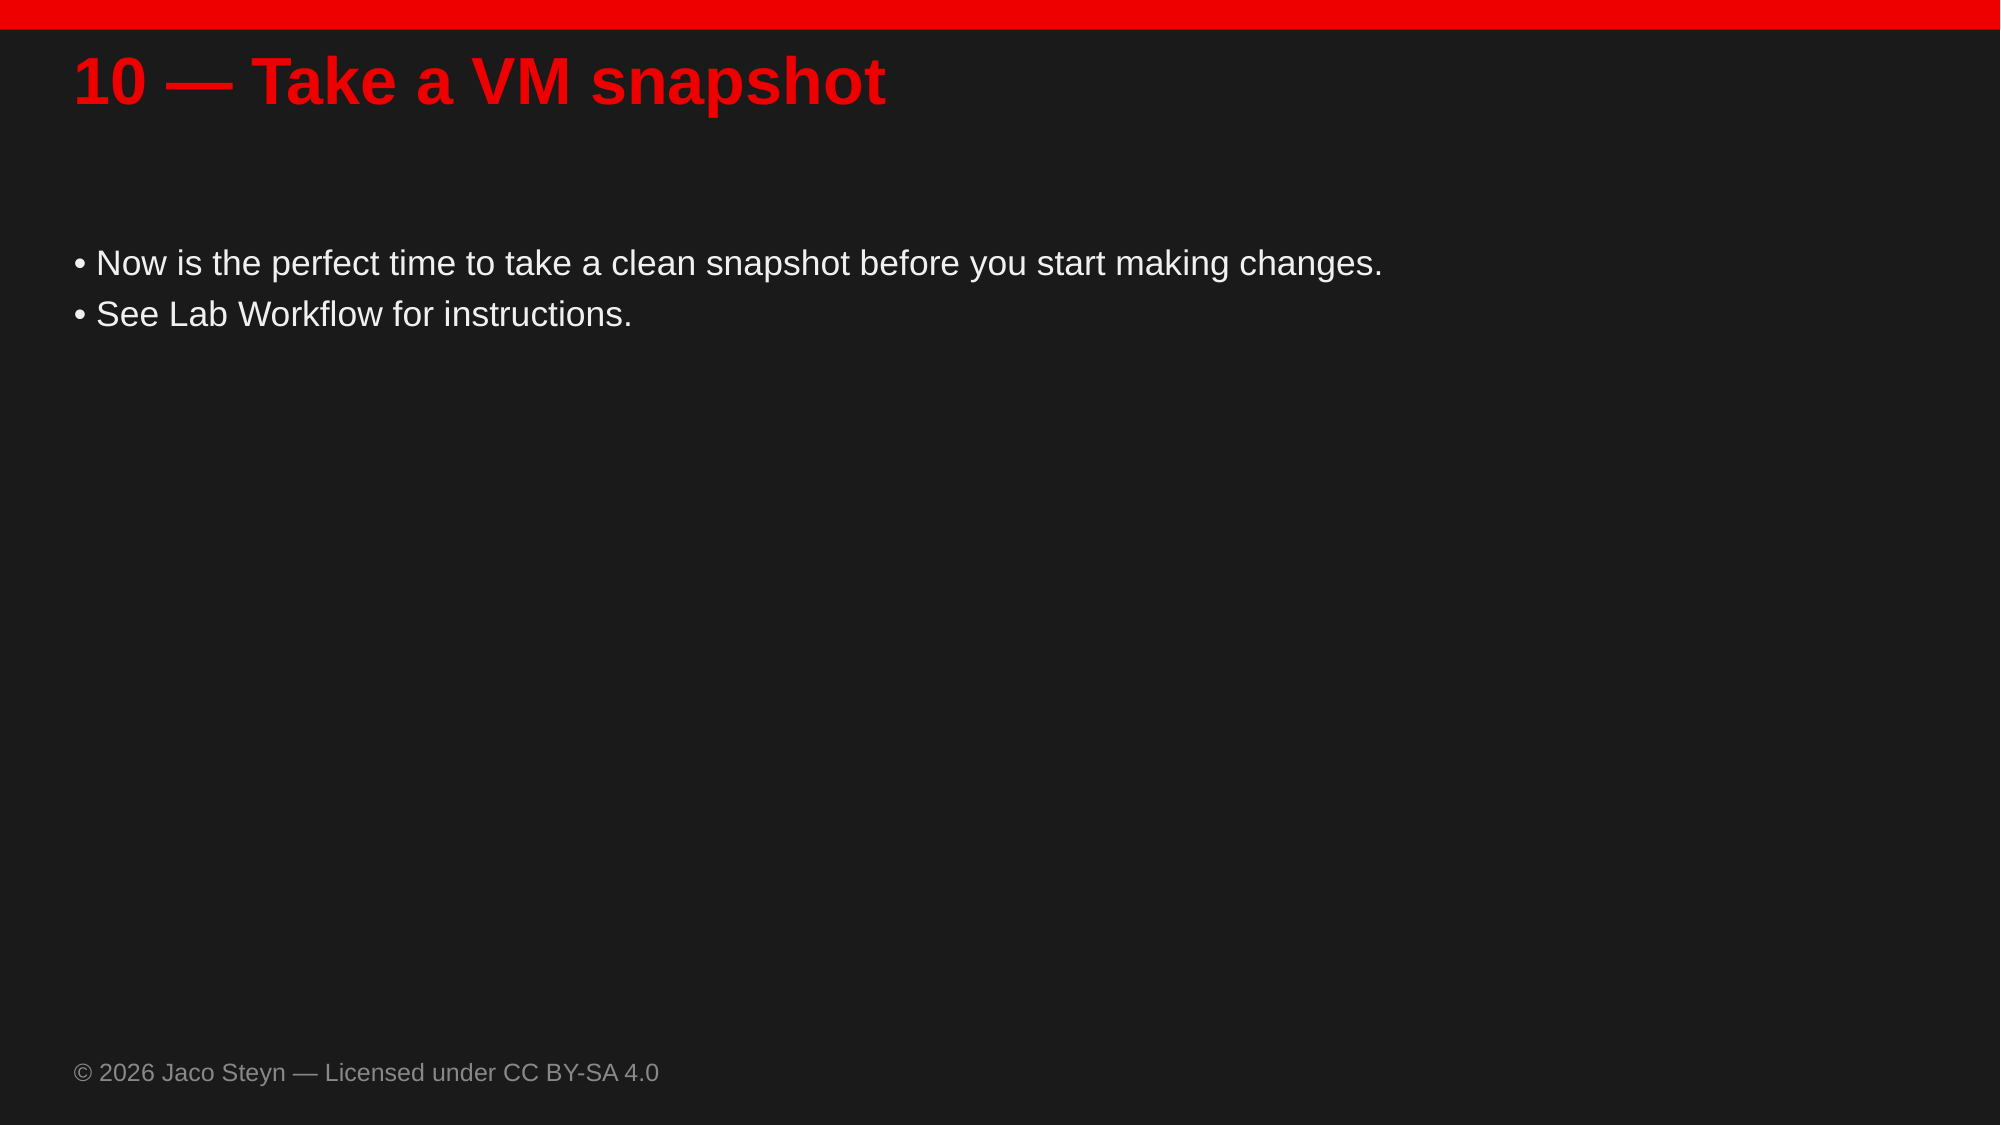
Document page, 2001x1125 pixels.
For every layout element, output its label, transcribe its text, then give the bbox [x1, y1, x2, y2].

text_box [0, 0, 2001, 30]
text_box 10 — Take a VM snapshot [59, 36, 1942, 208]
text_box © 2026 Jaco Steyn — Licensed under CC BY-SA 4.0 [59, 1051, 1942, 1093]
text_box • Now is the perfect time to take a clean snapshot before you start making changes. • See Lab Workflow for instructions. [59, 236, 1942, 1037]
